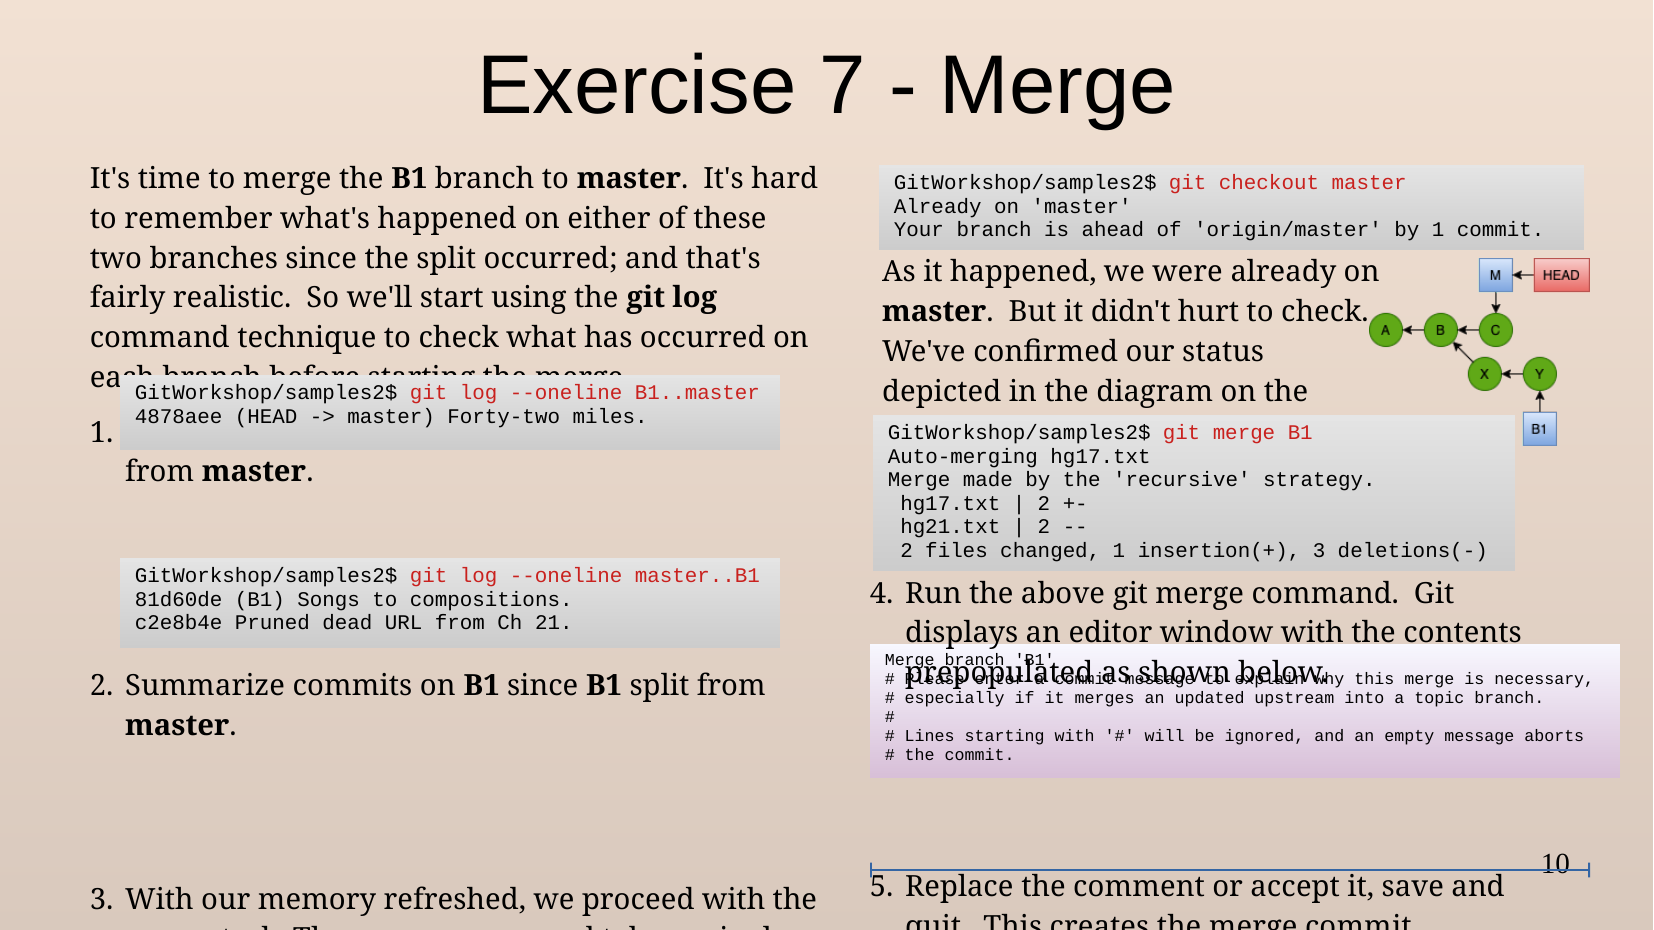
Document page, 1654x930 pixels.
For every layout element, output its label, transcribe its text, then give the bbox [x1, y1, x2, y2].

text_box Run the above git merge command. Git displays an editor window with the contents prepopulated as shown below. Replace the comment or accept it, save and quit. This creates the merge commit. [855, 564, 1588, 892]
text_box GitWorkshop/samples2$ git log --oneline B1..master 4878aee (HEAD -> master) Forty-two miles. [120, 375, 781, 450]
picture [1369, 258, 1590, 446]
text_box It's time to merge the B1 branch to master. It's hard to remember what's happened on either of these two branches since the split occurred; and that's fairly realistic. So we'll start using the git log command technique to check what has occurred on each branch before starting the merge. Summarize commits on master since B1 split from master. Just the one change on the one line. Summarize commits on B1 since B1 split from master. With our memory refreshed, we proceed with the merge task. The merge command takes a single branch name for the source of the merge. The target is always the current branch. Since we want to merge into master, we must make master the current branch. [75, 150, 841, 838]
text_box GitWorkshop/samples2$ git log --oneline master..B1 81d60de (B1) Songs to compositions. c2e8b4e Pruned dead URL from Ch 21. [120, 558, 781, 649]
title Exercise 7 - Merge [82, 19, 1571, 151]
text_box As it happened, we were already on master. But it didn't hurt to check. We've confirmed our status depicted in the diagram on the right. The merge command itself is easy. [867, 243, 1396, 424]
text_box GitWorkshop/samples2$ git merge B1 Auto-merging hg17.txt Merge made by the 'recursive' strategy. hg17.txt | 2 +- hg21.txt | 2 -- 2 files changed, 1 insertion(+), 3 deletions(-) [873, 415, 1516, 564]
text_box GitWorkshop/samples2$ git checkout master Already on 'master' Your branch is ahead of 'origin/master' by 1 commit. [879, 165, 1585, 251]
